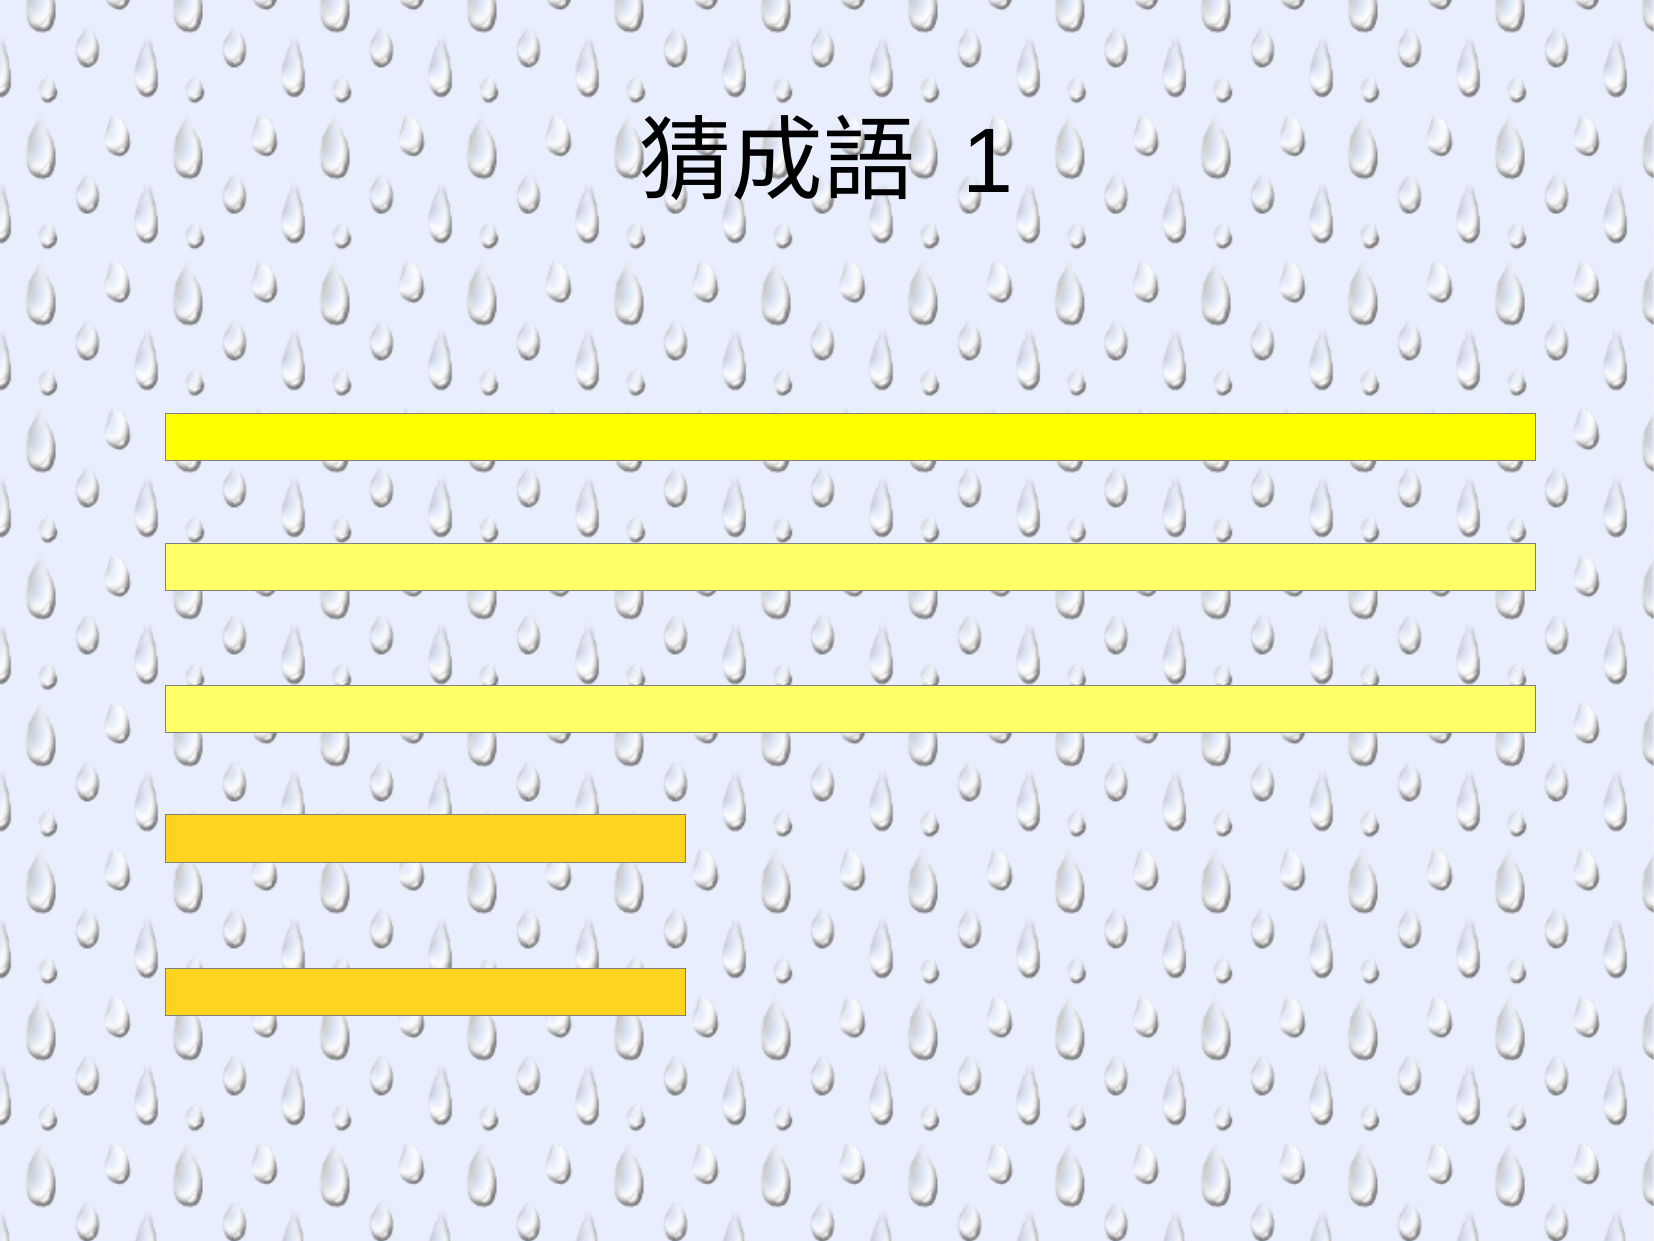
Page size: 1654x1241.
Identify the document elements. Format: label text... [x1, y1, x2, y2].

text_box [165, 814, 686, 863]
text_box [165, 685, 1536, 733]
title 猜成語 1 [82, 49, 1571, 257]
text_box [165, 543, 1536, 591]
picture [0, 0, 1654, 1241]
text_box [165, 968, 686, 1016]
text_box [165, 413, 1536, 461]
